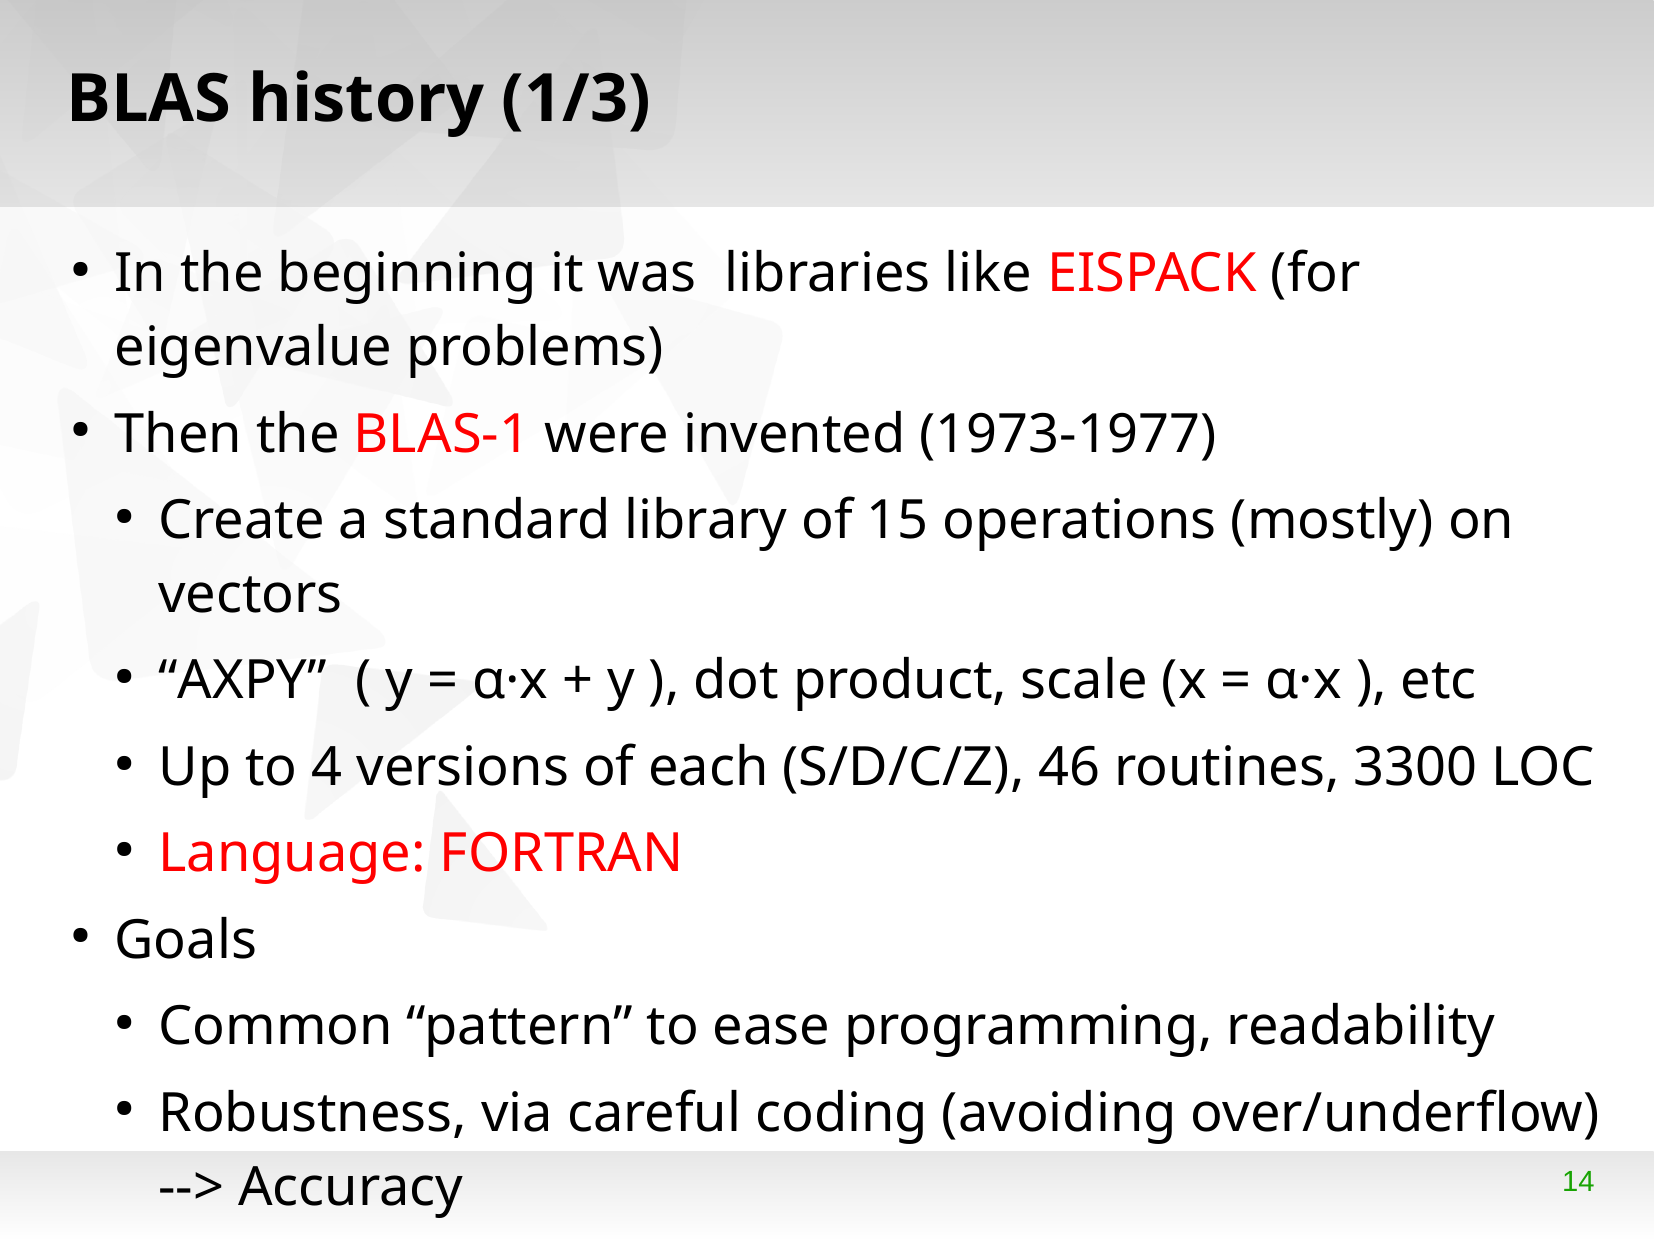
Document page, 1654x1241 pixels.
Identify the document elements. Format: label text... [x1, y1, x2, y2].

picture [0, 0, 783, 931]
title BLAS history (1/3) [66, 1, 1288, 189]
list In the beginning it was libraries like EISPACK (for eigenvalue problems) Then the BLAS-1 were invented (1973-1977) Create a standard library of 15 operations (mostly) on vectors “AXPY” ( y = α·x + y ), dot product, scale (x = α·x ), etc Up to 4 versions of each (S/D/C/Z), 46 routines, 3300 LOC Language: FORTRAN Goals Common “pattern” to ease programming, readability Robustness, via careful coding (avoiding over/underflow) --> Accuracy Portability (common interface) Efficiency via machine specific implementations Maintaibility Why BLAS-1 ? They do O(n) ops on O(n) data Used in libraries like LINPACK (for linear systems) Source of the name “LINPACK Benchmark” (not the code!) [70, 233, 1609, 1134]
